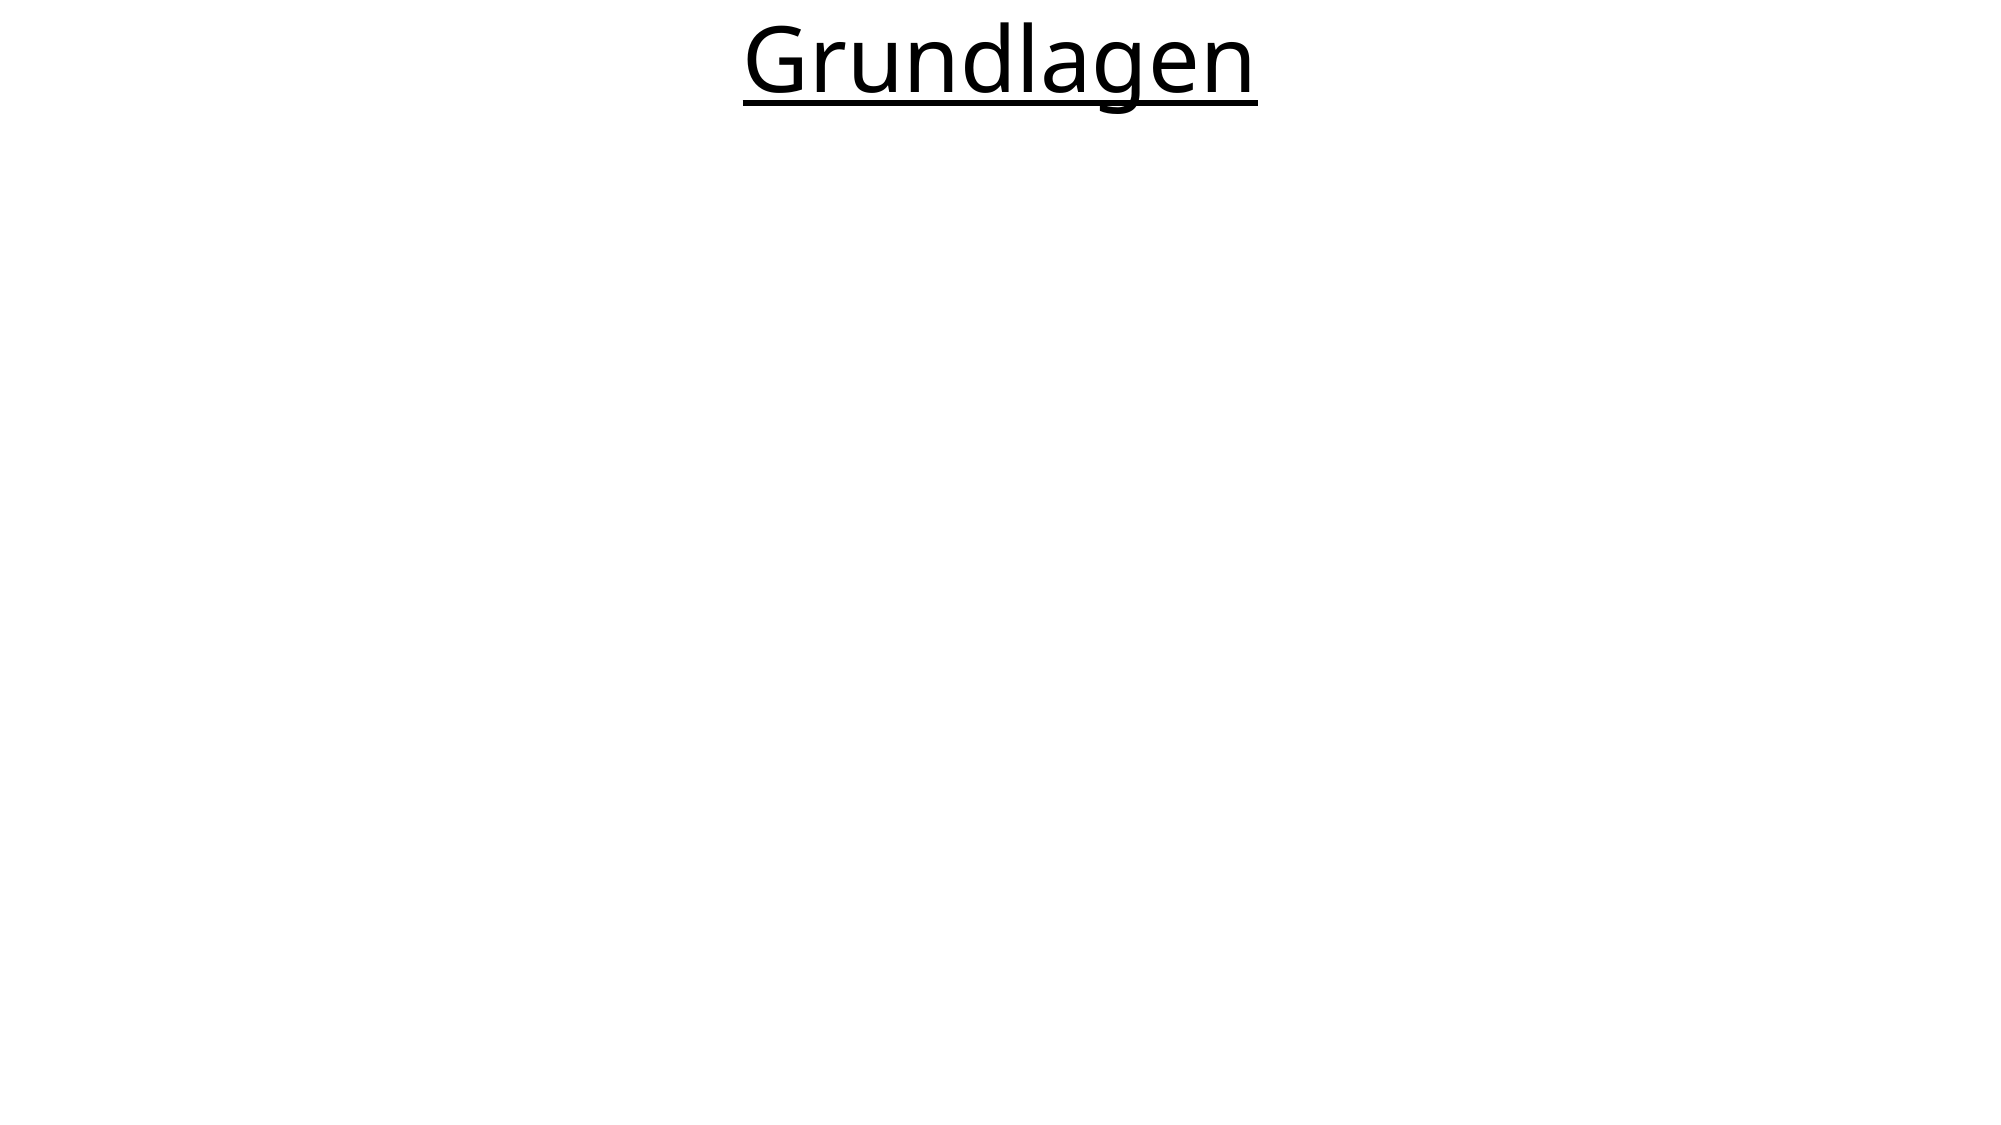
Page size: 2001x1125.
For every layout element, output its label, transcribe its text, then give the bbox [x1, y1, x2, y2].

title Grundlagen [137, 0, 1863, 173]
